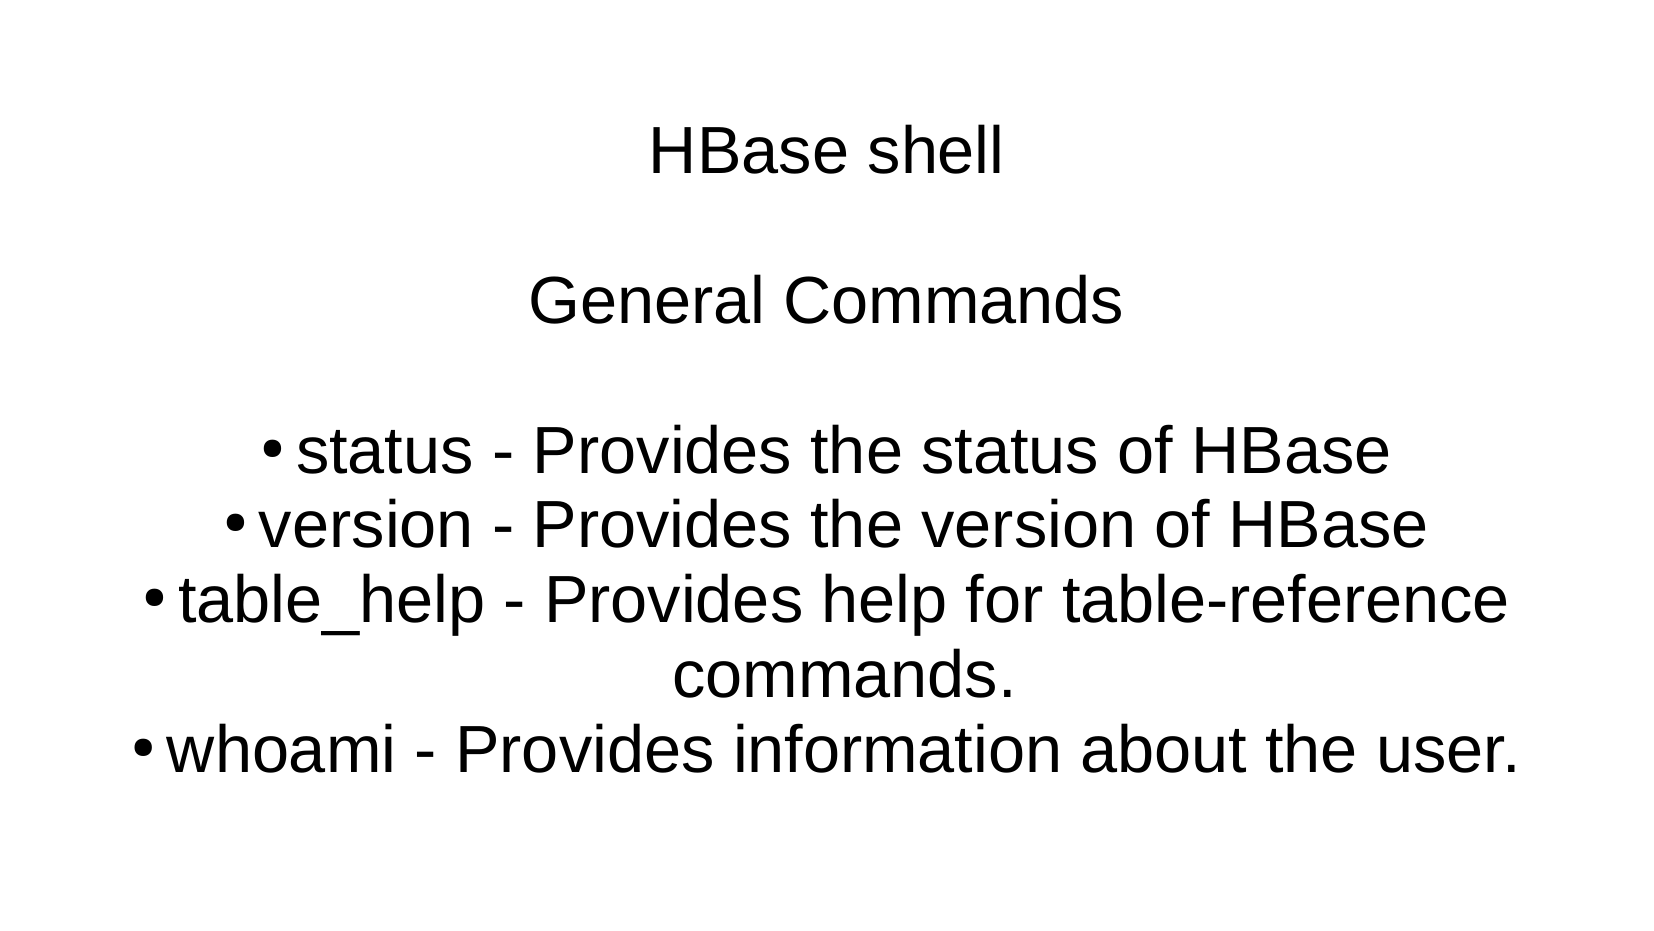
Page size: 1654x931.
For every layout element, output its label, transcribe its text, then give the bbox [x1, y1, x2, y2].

subtitle HBase shell General Commands status - Provides the status of HBase version - Provides the version of HBase table_help - Provides help for table-reference commands. whoami - Provides information about the user. [82, 75, 1571, 826]
